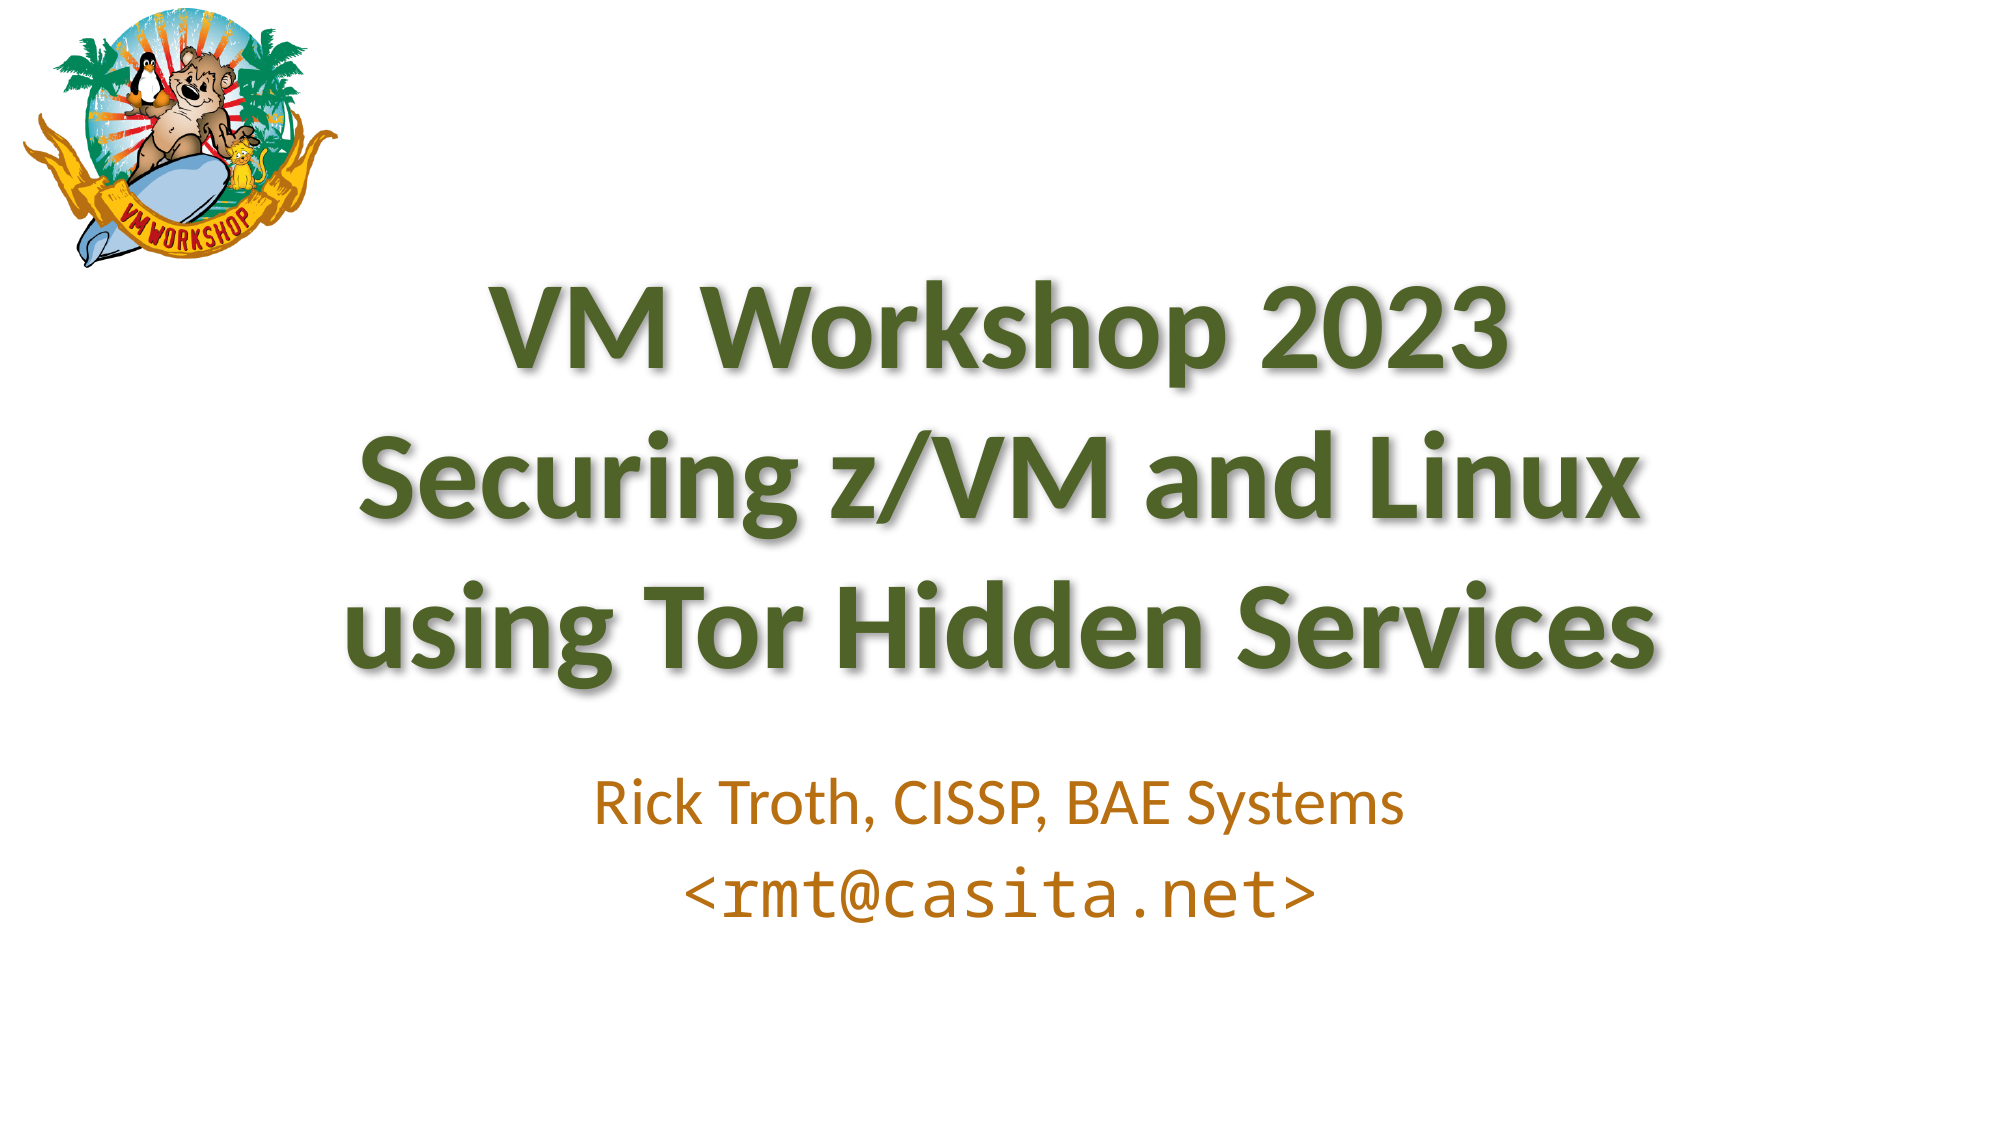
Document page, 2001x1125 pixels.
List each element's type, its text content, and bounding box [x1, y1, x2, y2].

picture [23, 8, 338, 224]
subtitle Rick Troth, CISSP, BAE Systems <rmt@casita.net> [300, 750, 1700, 976]
title VM Workshop 2023 Securing z/VM and Linux using Tor Hidden Services [0, 224, 2000, 713]
